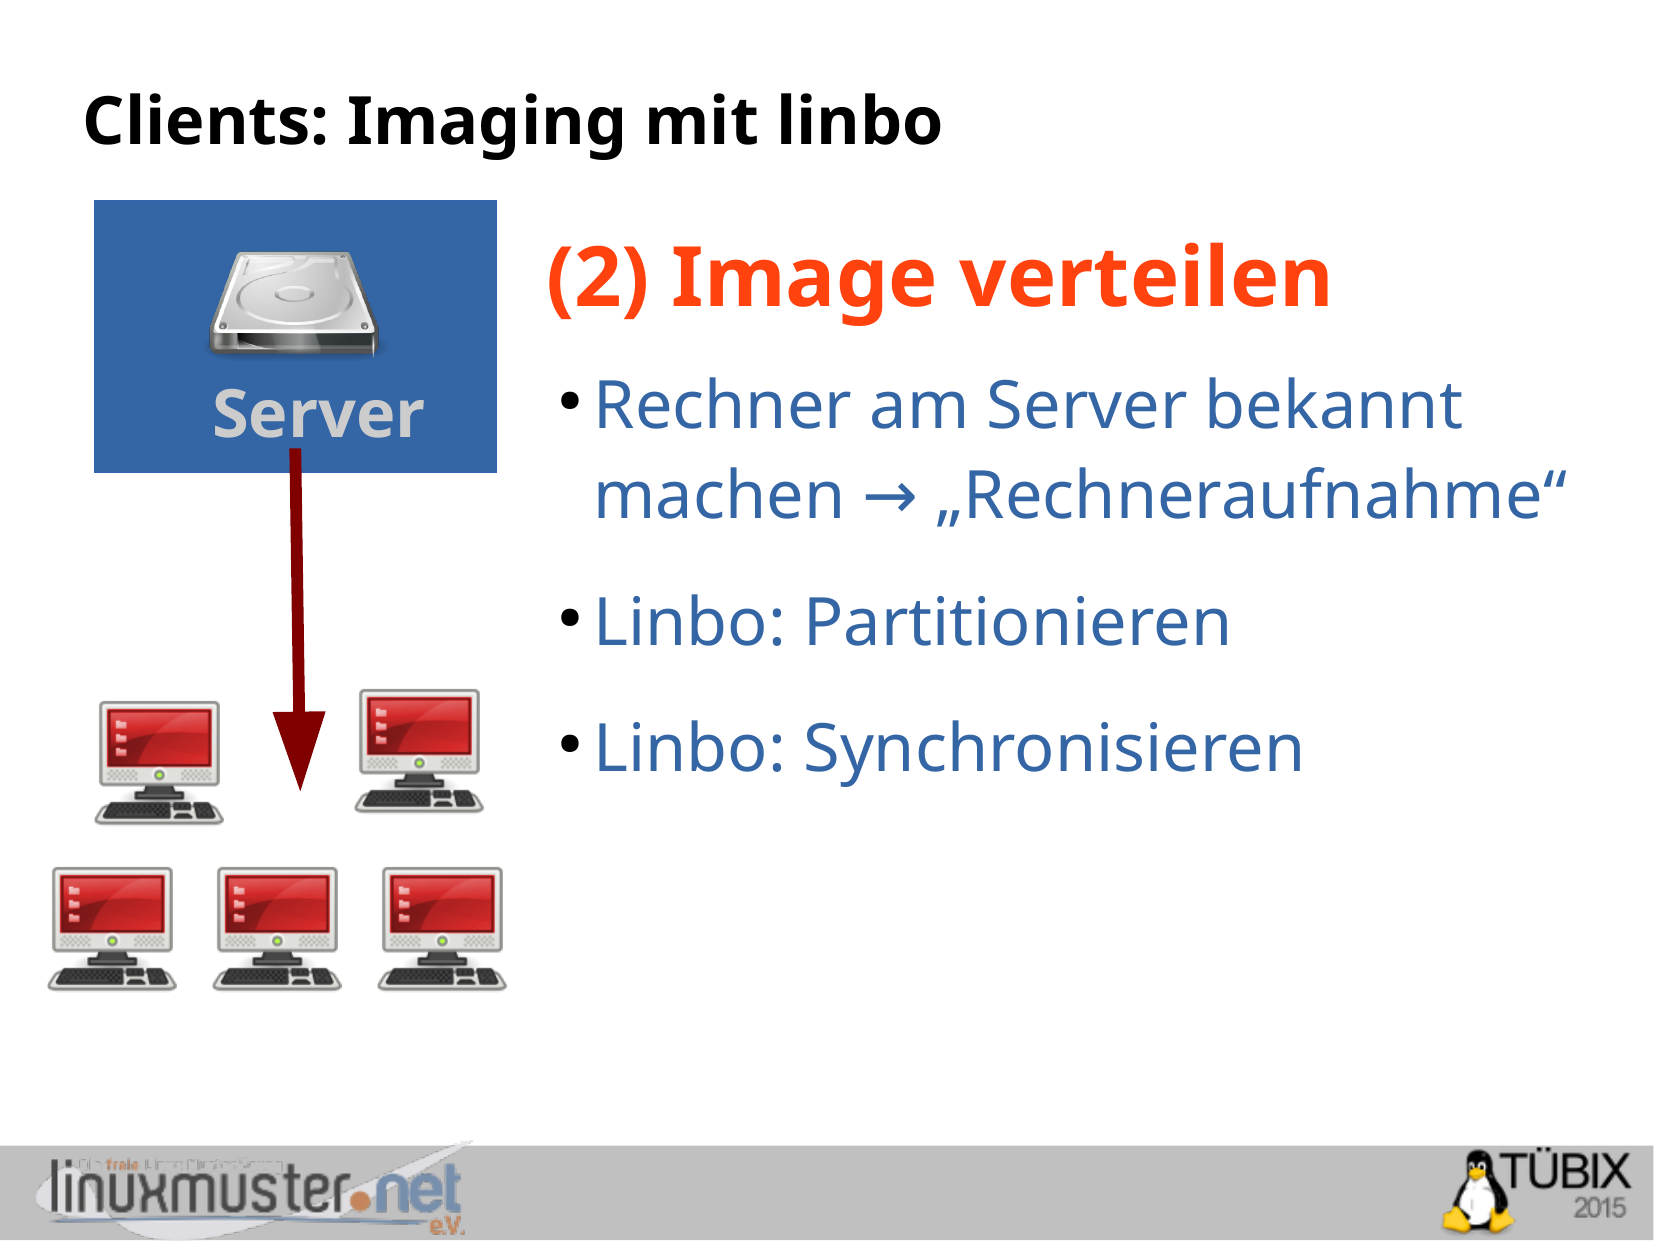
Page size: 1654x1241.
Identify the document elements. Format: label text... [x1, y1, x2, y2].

text_box [94, 200, 289, 473]
title Clients: Imaging mit linbo [82, 49, 1571, 189]
text_box Rechner am Server bekannt machen → „Rechneraufnahme“ Linbo: Partitionieren Linbo: Synchronisieren [543, 349, 1642, 850]
picture [212, 862, 343, 993]
picture [377, 862, 508, 993]
text_box (2) Image verteilen [531, 210, 1310, 319]
picture [1440, 1146, 1642, 1238]
text_box [302, 200, 497, 473]
picture [94, 696, 225, 827]
picture [36, 1140, 473, 1241]
picture [47, 862, 178, 993]
picture [354, 684, 485, 815]
picture [201, 200, 390, 358]
text_box Server [197, 358, 402, 449]
